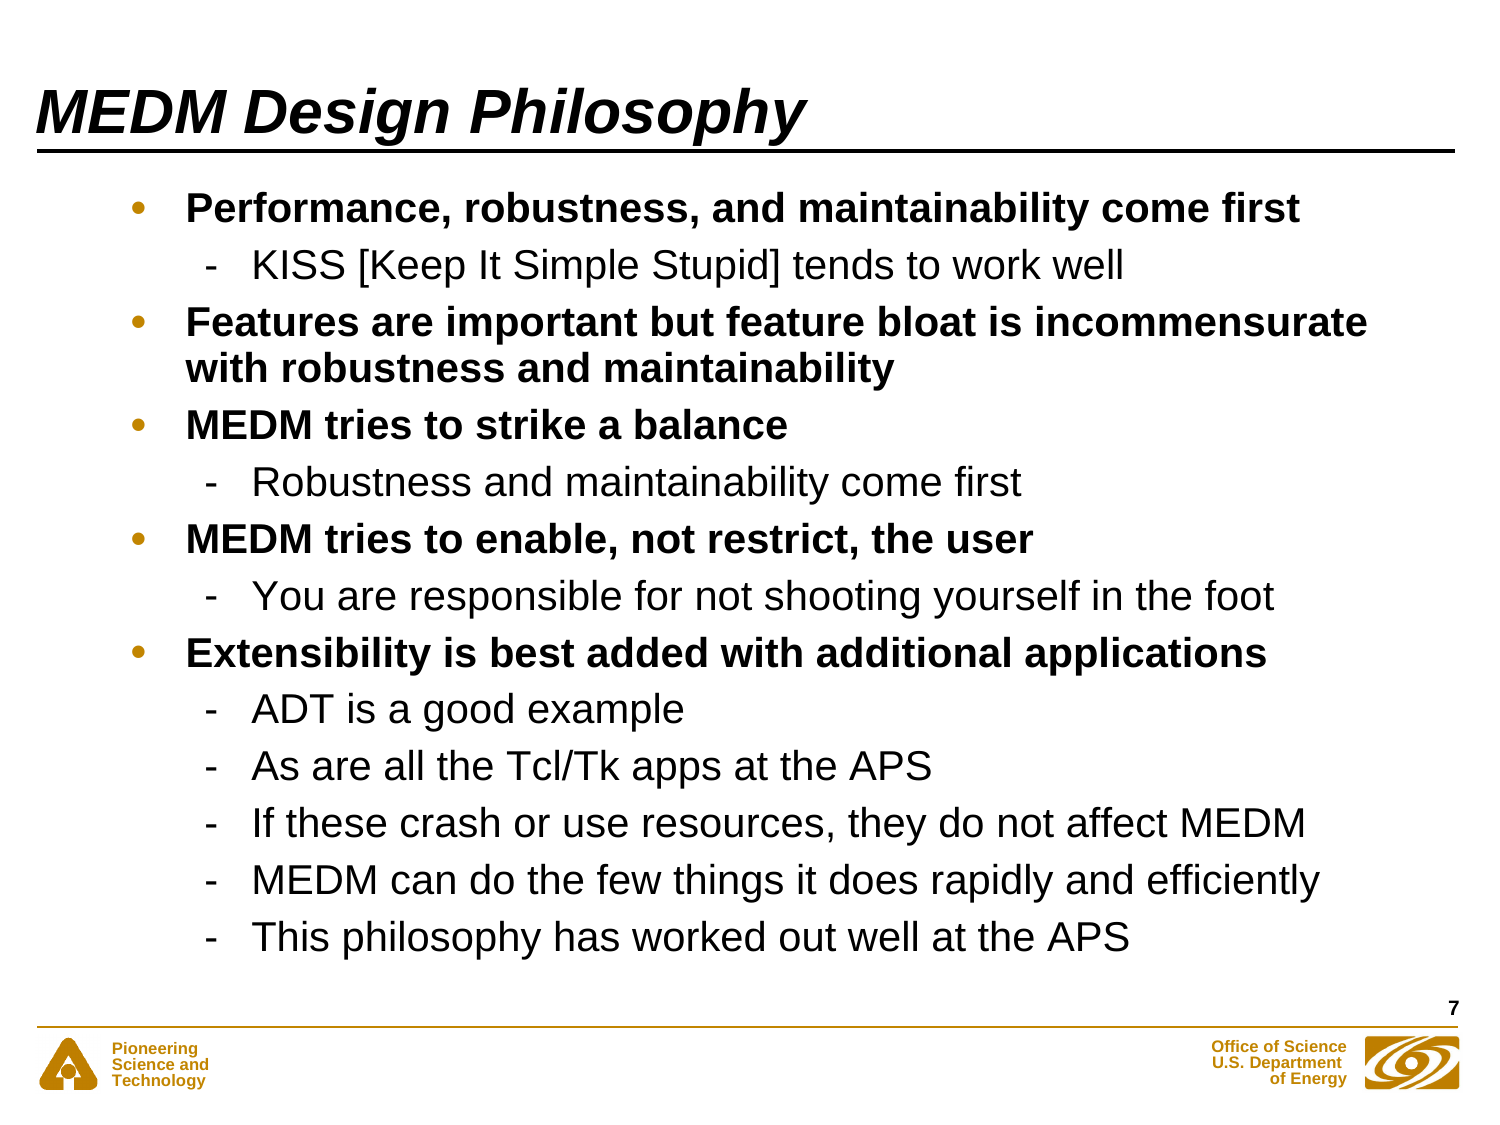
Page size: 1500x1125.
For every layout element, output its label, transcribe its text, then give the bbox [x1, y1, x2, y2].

title MEDM Design Philosophy [21, 75, 1459, 154]
picture [35, 1034, 101, 1094]
picture [1362, 1032, 1463, 1093]
list Performance, robustness, and maintainability come first KISS [Keep It Simple Stupid] tends to work well Features are important but feature bloat is incommensurate with robustness and maintainability MEDM tries to strike a balance Robustness and maintainability come first MEDM tries to enable, not restrict, the user You are responsible for not shooting yourself in the foot Extensibility is best added with additional applications ADT is a good example As are all the Tcl/Tk apps at the APS If these crash or use resources, they do not affect MEDM MEDM can do the few things it does rapidly and efficiently This philosophy has worked out well at the APS [114, 177, 1459, 1012]
